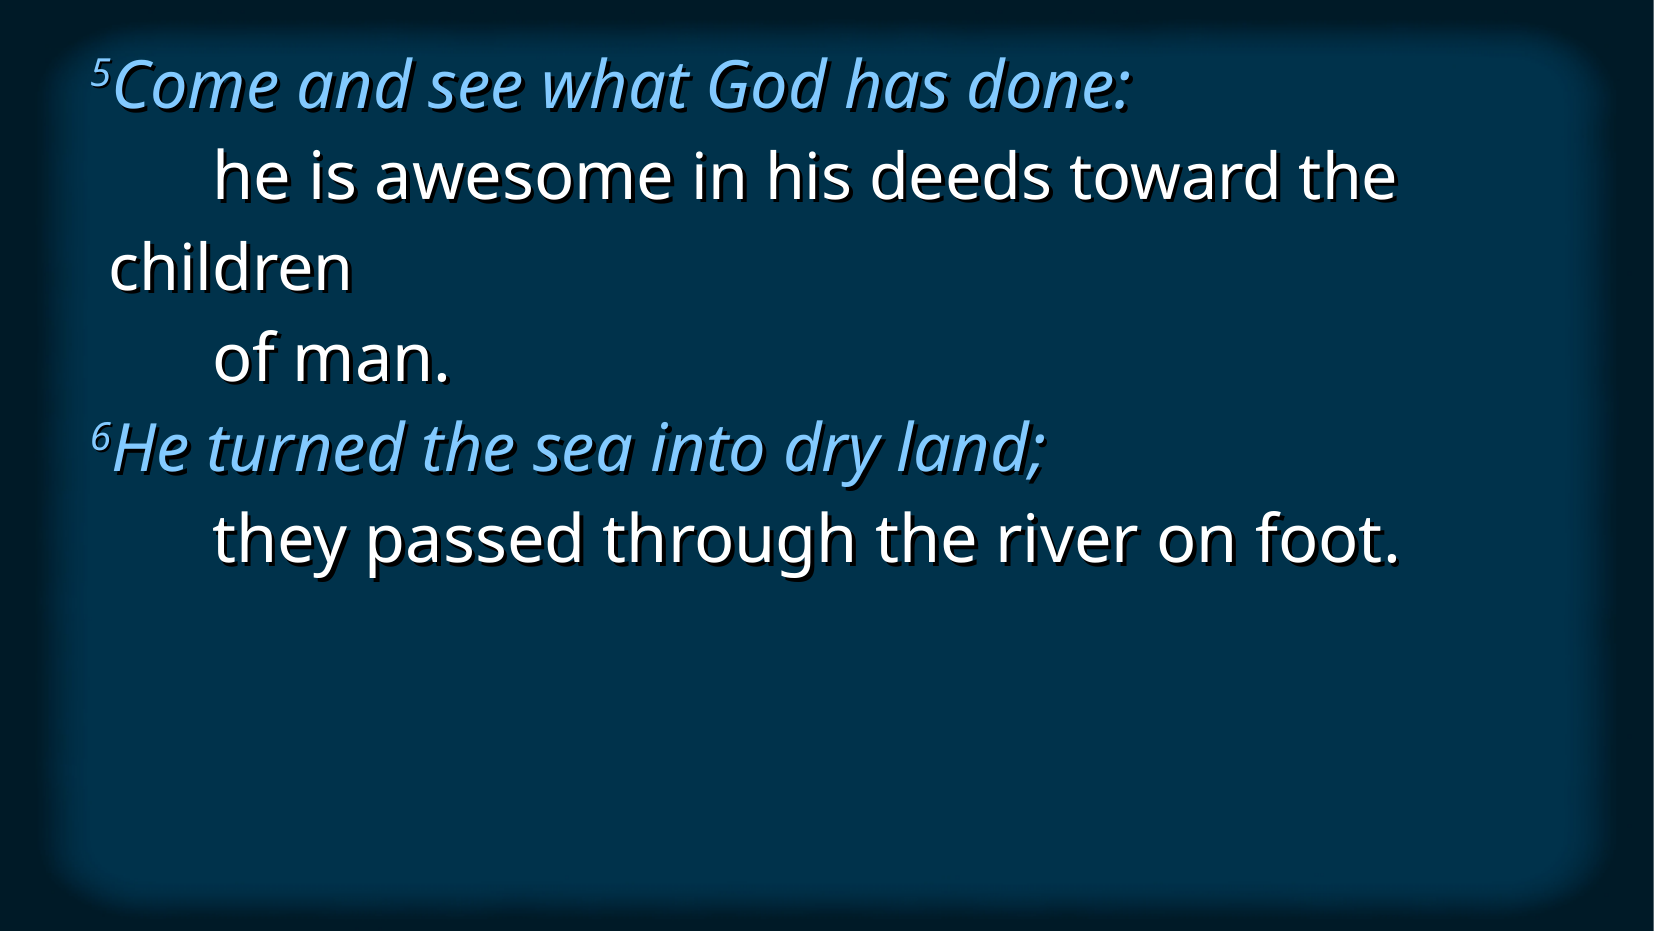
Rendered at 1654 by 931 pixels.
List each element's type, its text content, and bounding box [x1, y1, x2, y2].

picture [0, 0, 1654, 931]
text_box 5Come and see what God has done: he is awesome in his deeds toward the children of man. 6He turned the sea into dry land; they passed through the river on foot. [75, 30, 1591, 511]
